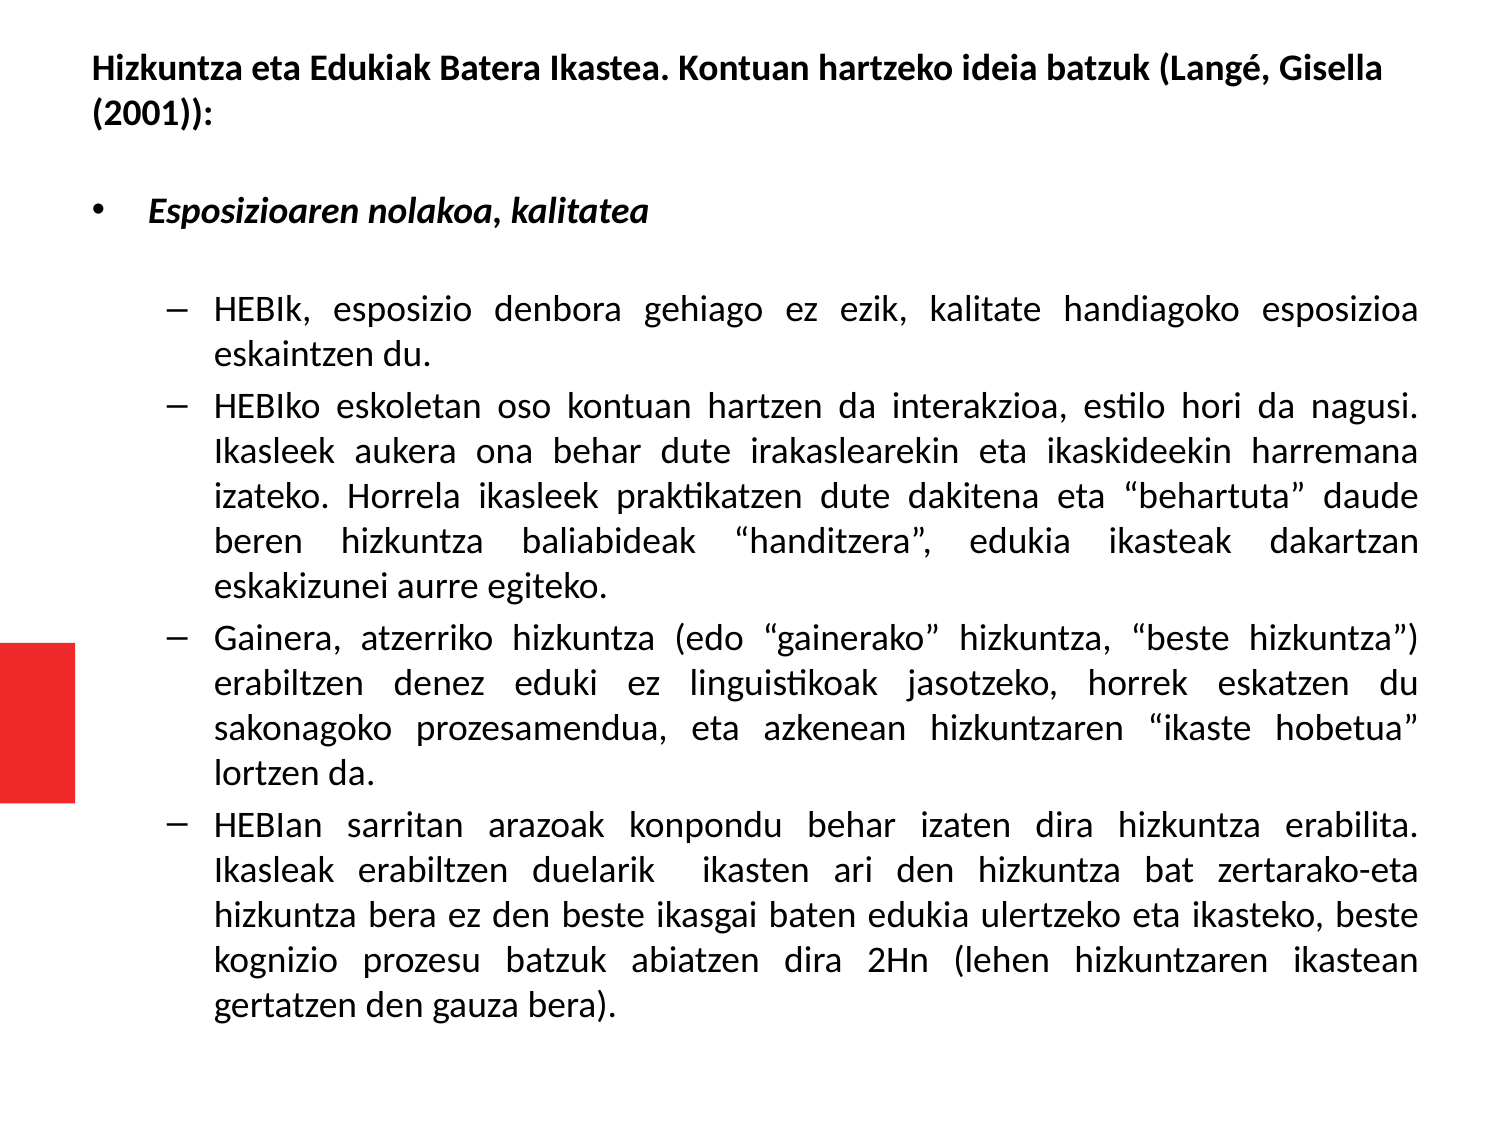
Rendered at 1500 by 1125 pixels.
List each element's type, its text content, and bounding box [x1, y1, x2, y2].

list Hizkuntza eta Edukiak Batera Ikastea. Kontuan hartzeko ideia batzuk (Langé, Gisella (2001)): Esposizioaren nolakoa, kalitatea HEBIk, esposizio denbora gehiago ez ezik, kalitate handiagoko esposizioa eskaintzen du. HEBIko eskoletan oso kontuan hartzen da interakzioa, estilo hori da nagusi. Ikasleek aukera ona behar dute irakaslearekin eta ikaskideekin harremana izateko. Horrela ikasleek praktikatzen dute dakitena eta “behartuta” daude beren hizkuntza baliabideak “handitzera”, edukia ikasteak dakartzan eskakizunei aurre egiteko. Gainera, atzerriko hizkuntza (edo “gainerako” hizkuntza, “beste hizkuntza”) erabiltzen denez eduki ez linguistikoak jasotzeko, horrek eskatzen du sakonagoko prozesamendua, eta azkenean hizkuntzaren “ikaste hobetua” lortzen da. HEBIan sarritan arazoak konpondu behar izaten dira hizkuntza erabilita. Ikasleak erabiltzen duelarik ikasten ari den hizkuntza bat zertarako-eta hizkuntza bera ez den beste ikasgai baten edukia ulertzeko eta ikasteko, beste kognizio prozesu batzuk abiatzen dira 2Hn (lehen hizkuntzaren ikastean gertatzen den gauza bera). [76, 35, 1436, 1071]
